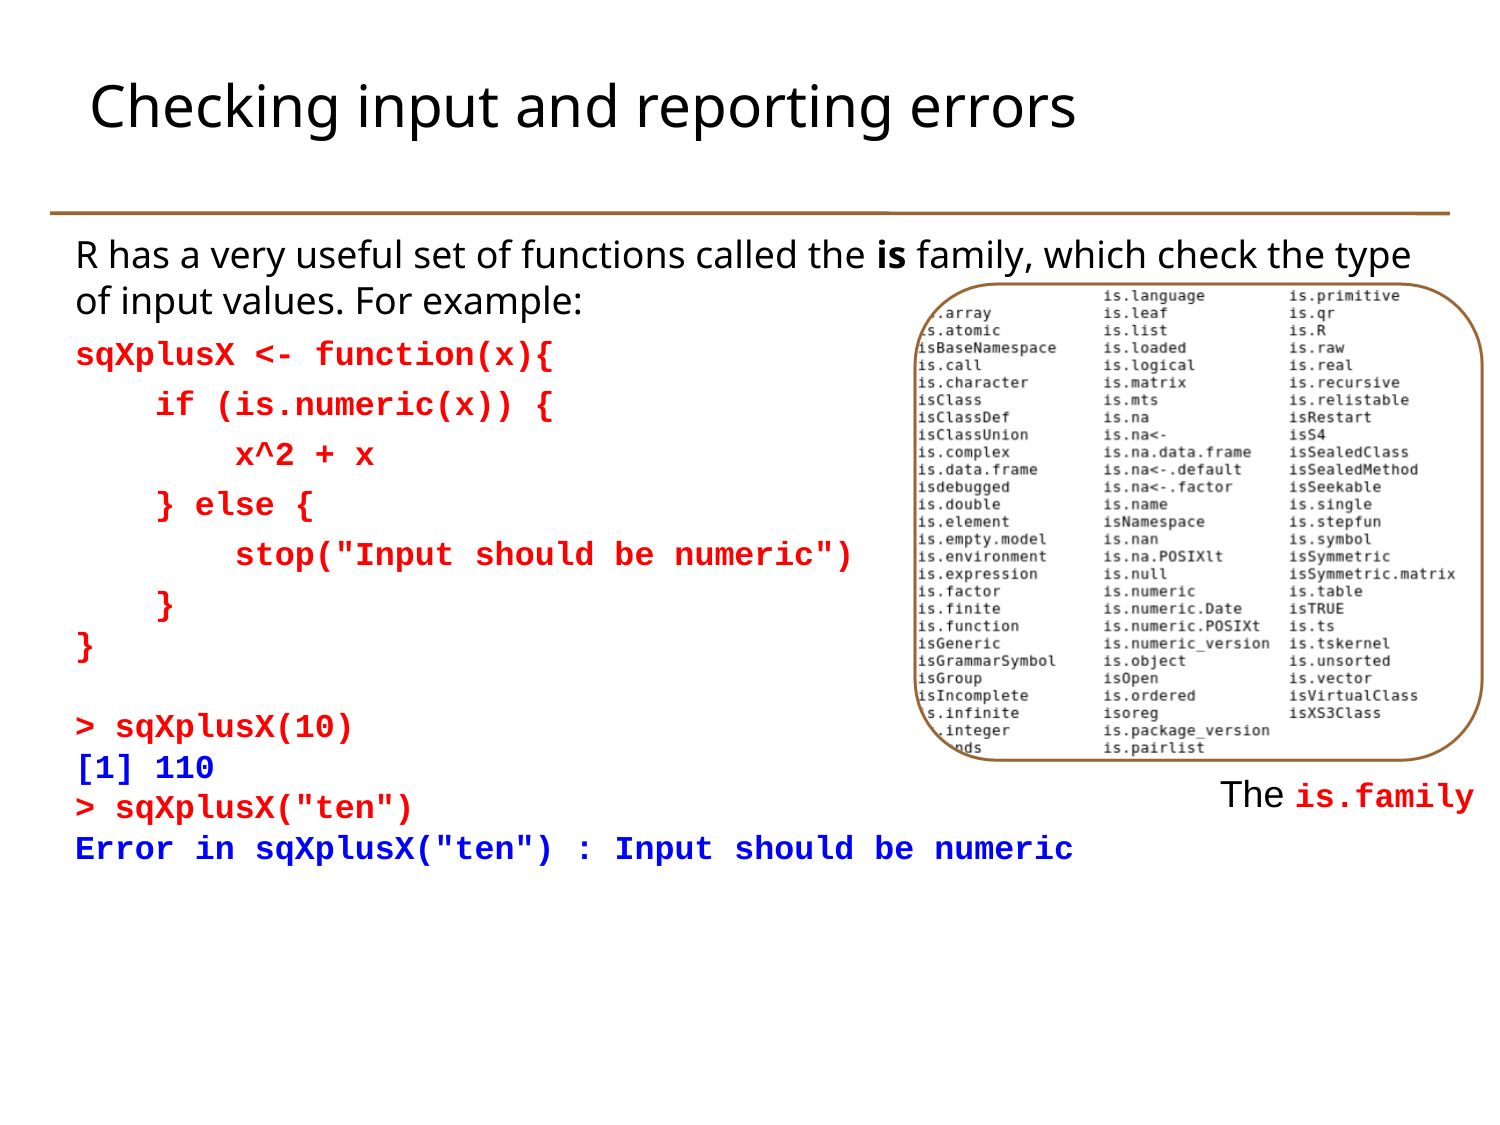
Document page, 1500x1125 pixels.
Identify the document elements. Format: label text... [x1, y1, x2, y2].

picture [913, 282, 1485, 763]
text_box Checking input and reporting errors [75, 44, 1425, 230]
text_box The is.family [1205, 762, 1490, 823]
text_box R has a very useful set of functions called the is family, which check the type of input values. For example: sqXplusX <- function(x){ if (is.numeric(x)) { x^2 + x } else { stop("Input should be numeric") } } > sqXplusX(10) [1] 110 > sqXplusX("ten") Error in sqXplusX("ten") : Input should be numeric [75, 230, 1425, 1032]
